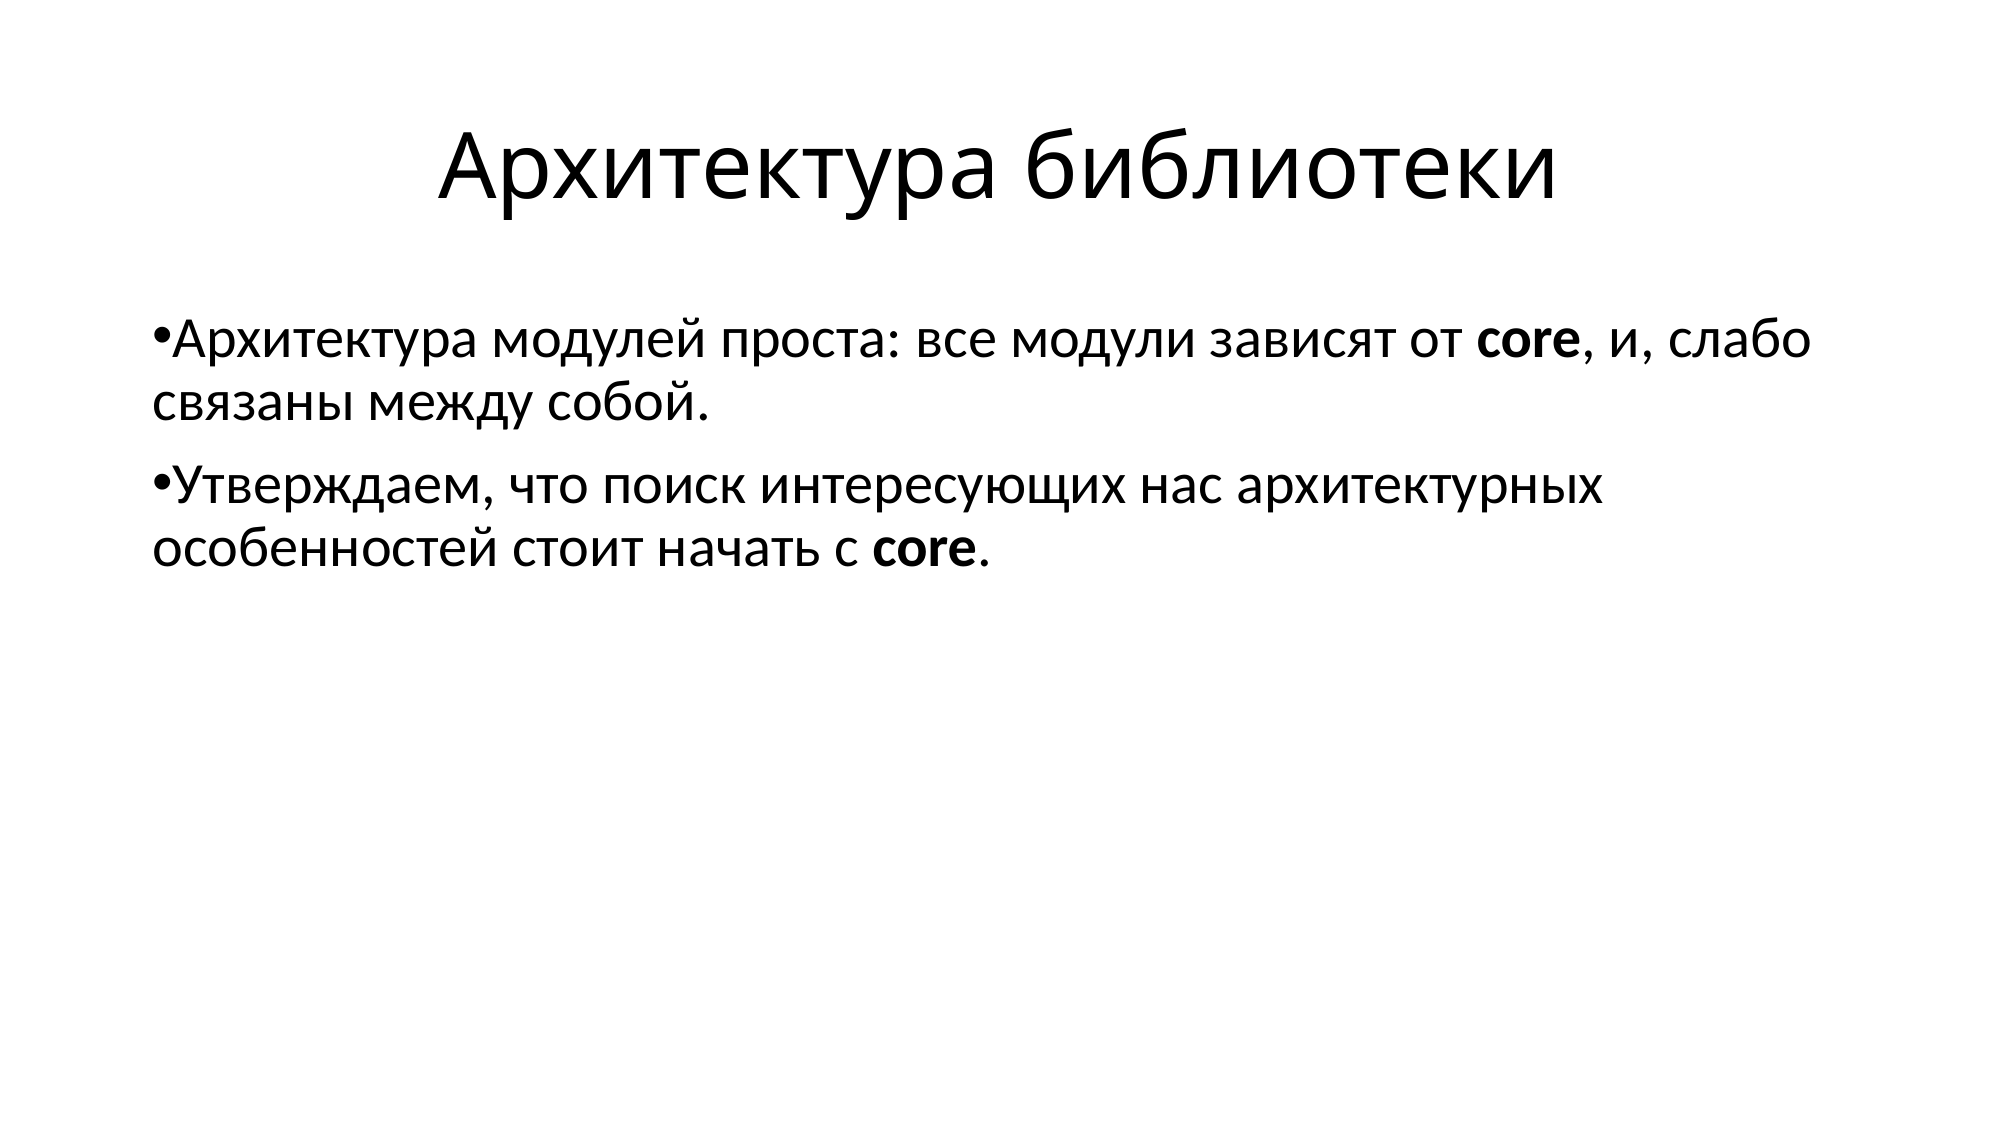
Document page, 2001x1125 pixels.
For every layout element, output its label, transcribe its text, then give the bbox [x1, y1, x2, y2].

title Архитектура библиотеки [137, 59, 1863, 278]
list Архитектура модулей проста: все модули зависят от core, и, слабо связаны между собой. Утверждаем, что поиск интересующих нас архитектурных особенностей стоит начать с core. [137, 299, 1863, 1014]
